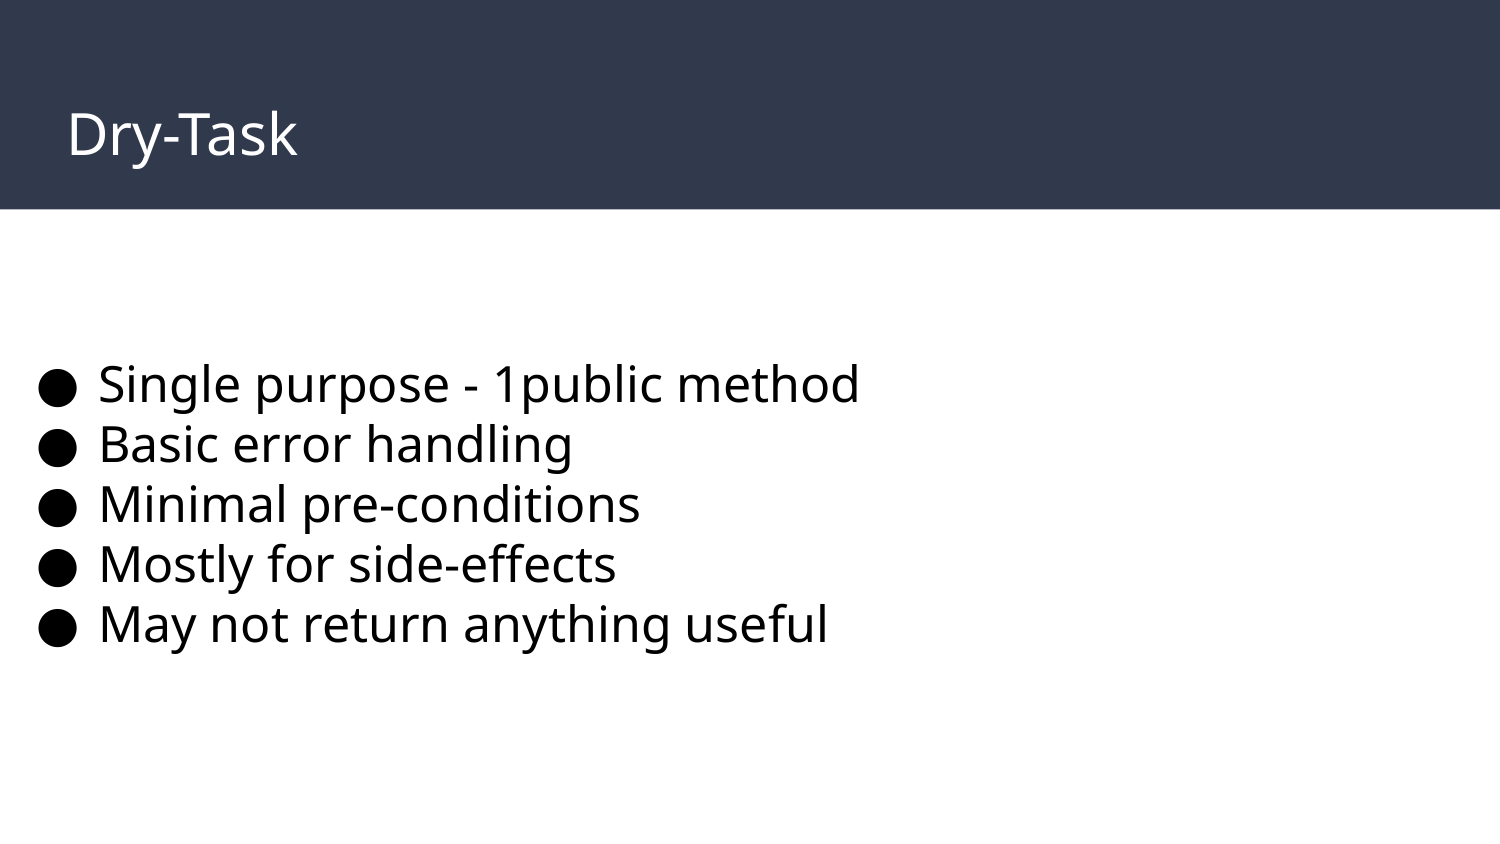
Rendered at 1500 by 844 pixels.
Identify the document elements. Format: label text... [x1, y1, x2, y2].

title Dry-Task [51, 82, 1449, 185]
text_box Single purpose - 1public method Basic error handling Minimal pre-conditions Mostly for side-effects May not return anything useful [8, 217, 1500, 827]
